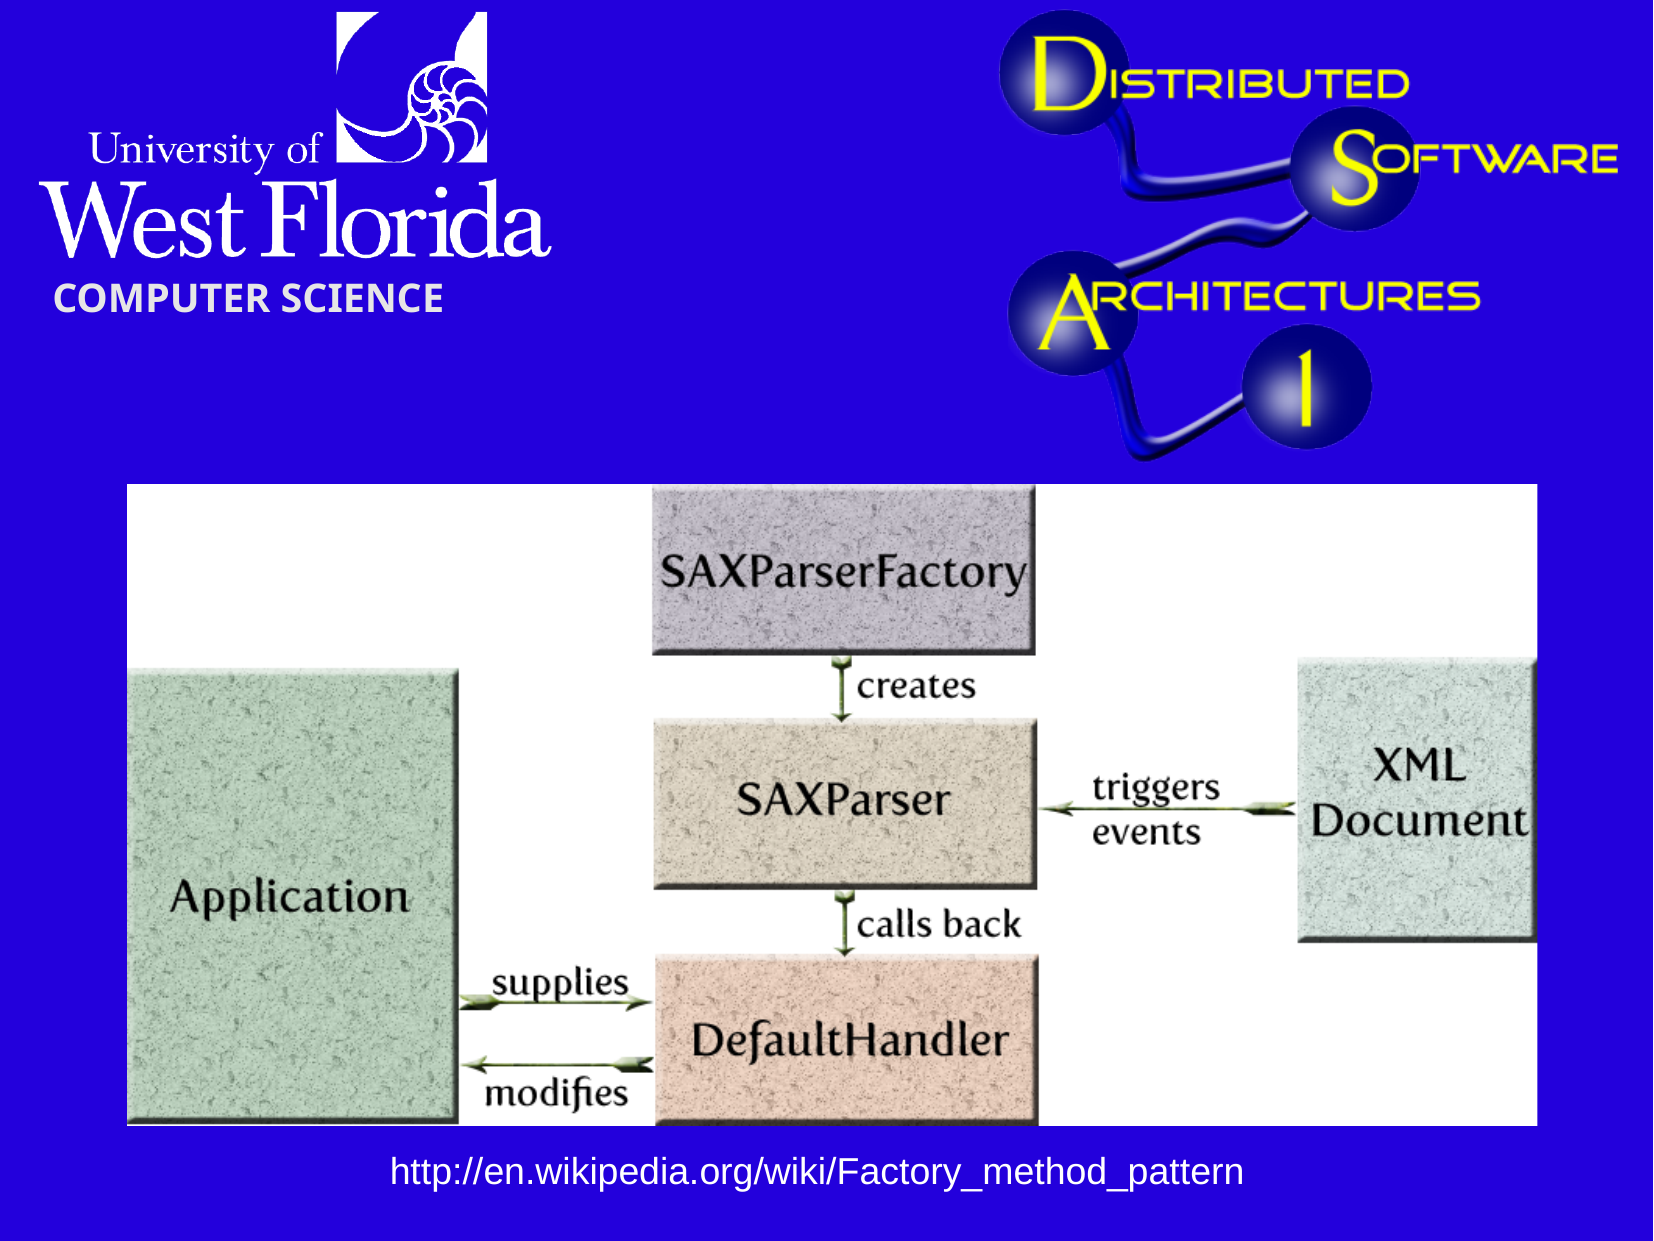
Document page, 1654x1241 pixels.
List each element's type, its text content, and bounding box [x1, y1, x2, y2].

text_box http://en.wikipedia.org/wiki/Factory_method_pattern [375, 1143, 1276, 1201]
picture [37, 0, 559, 262]
picture [127, 0, 1653, 1126]
text_box COMPUTER SCIENCE [37, 262, 563, 334]
